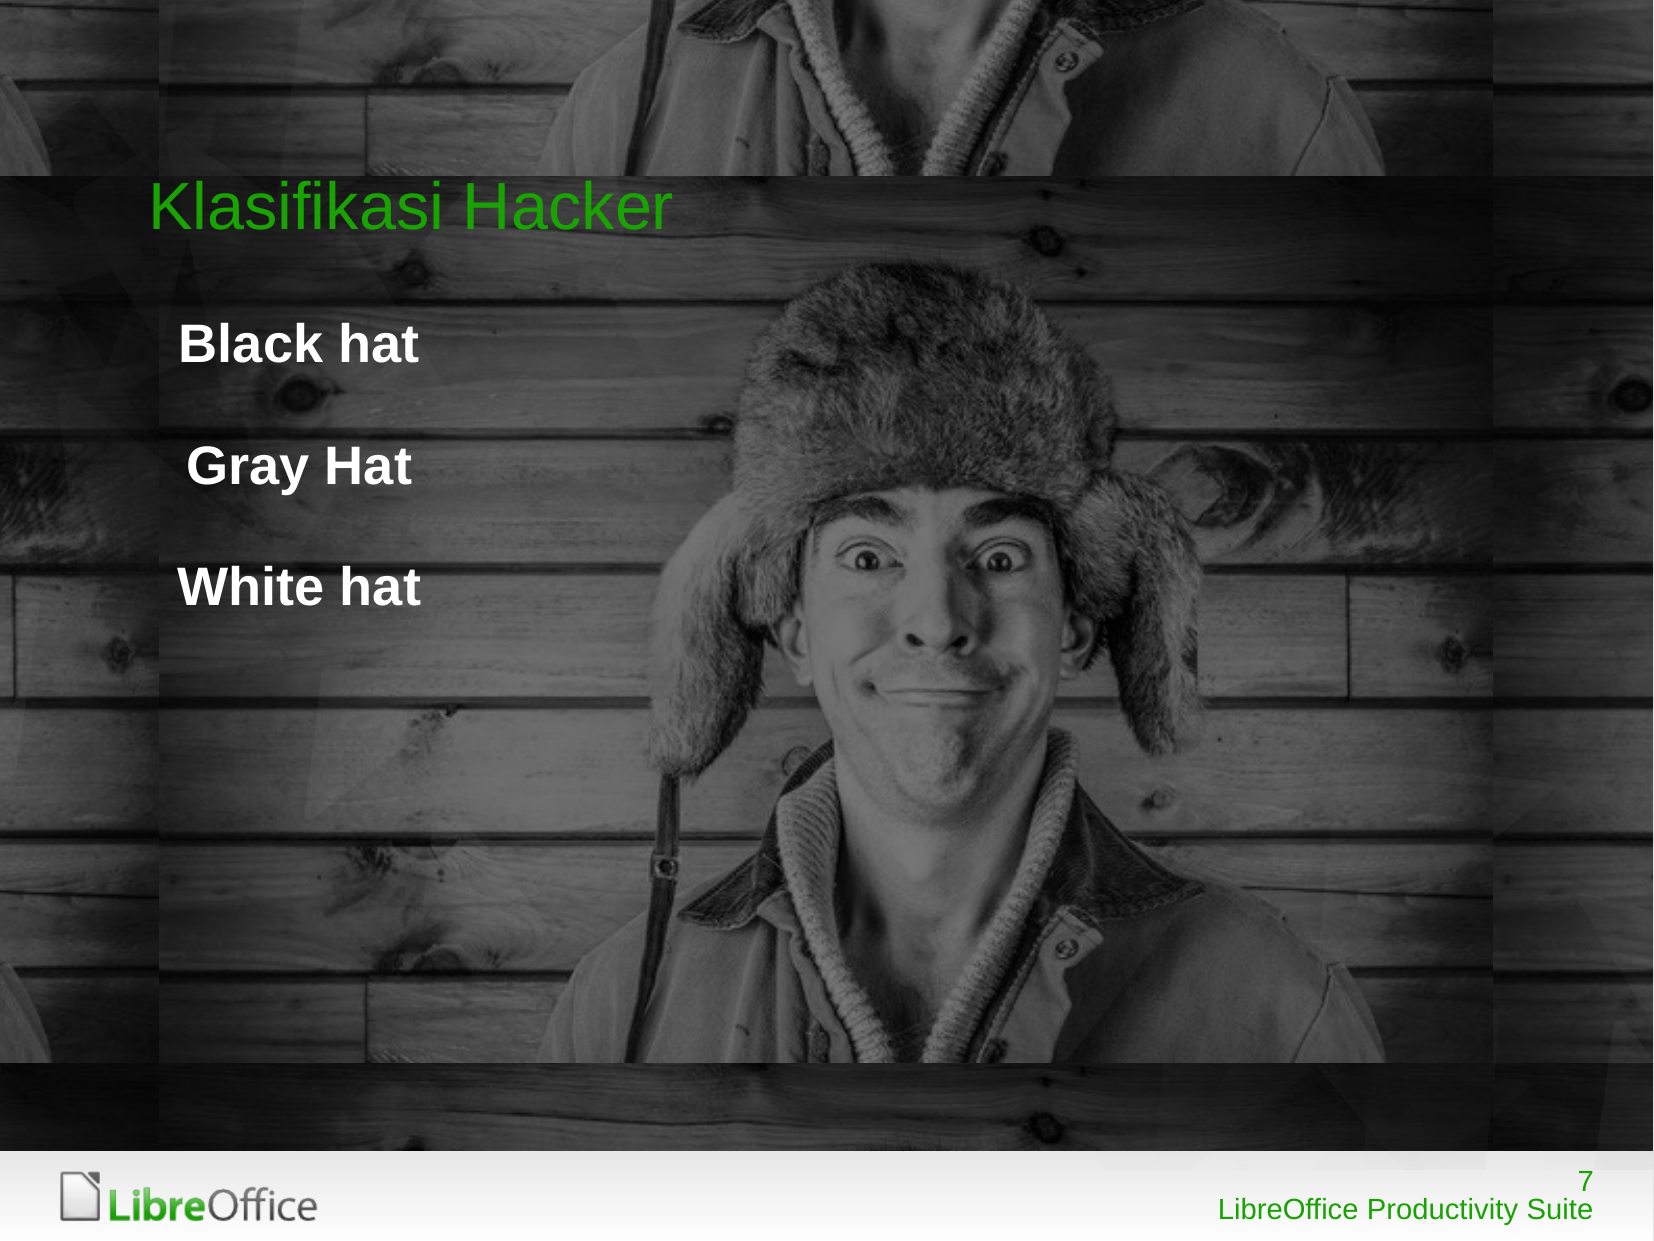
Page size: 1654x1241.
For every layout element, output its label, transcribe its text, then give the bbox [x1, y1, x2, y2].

picture [0, 0, 1654, 1241]
subtitle Black hat Gray Hat White hat [177, 313, 1447, 1034]
title Klasifikasi Hacker [148, 118, 1418, 296]
